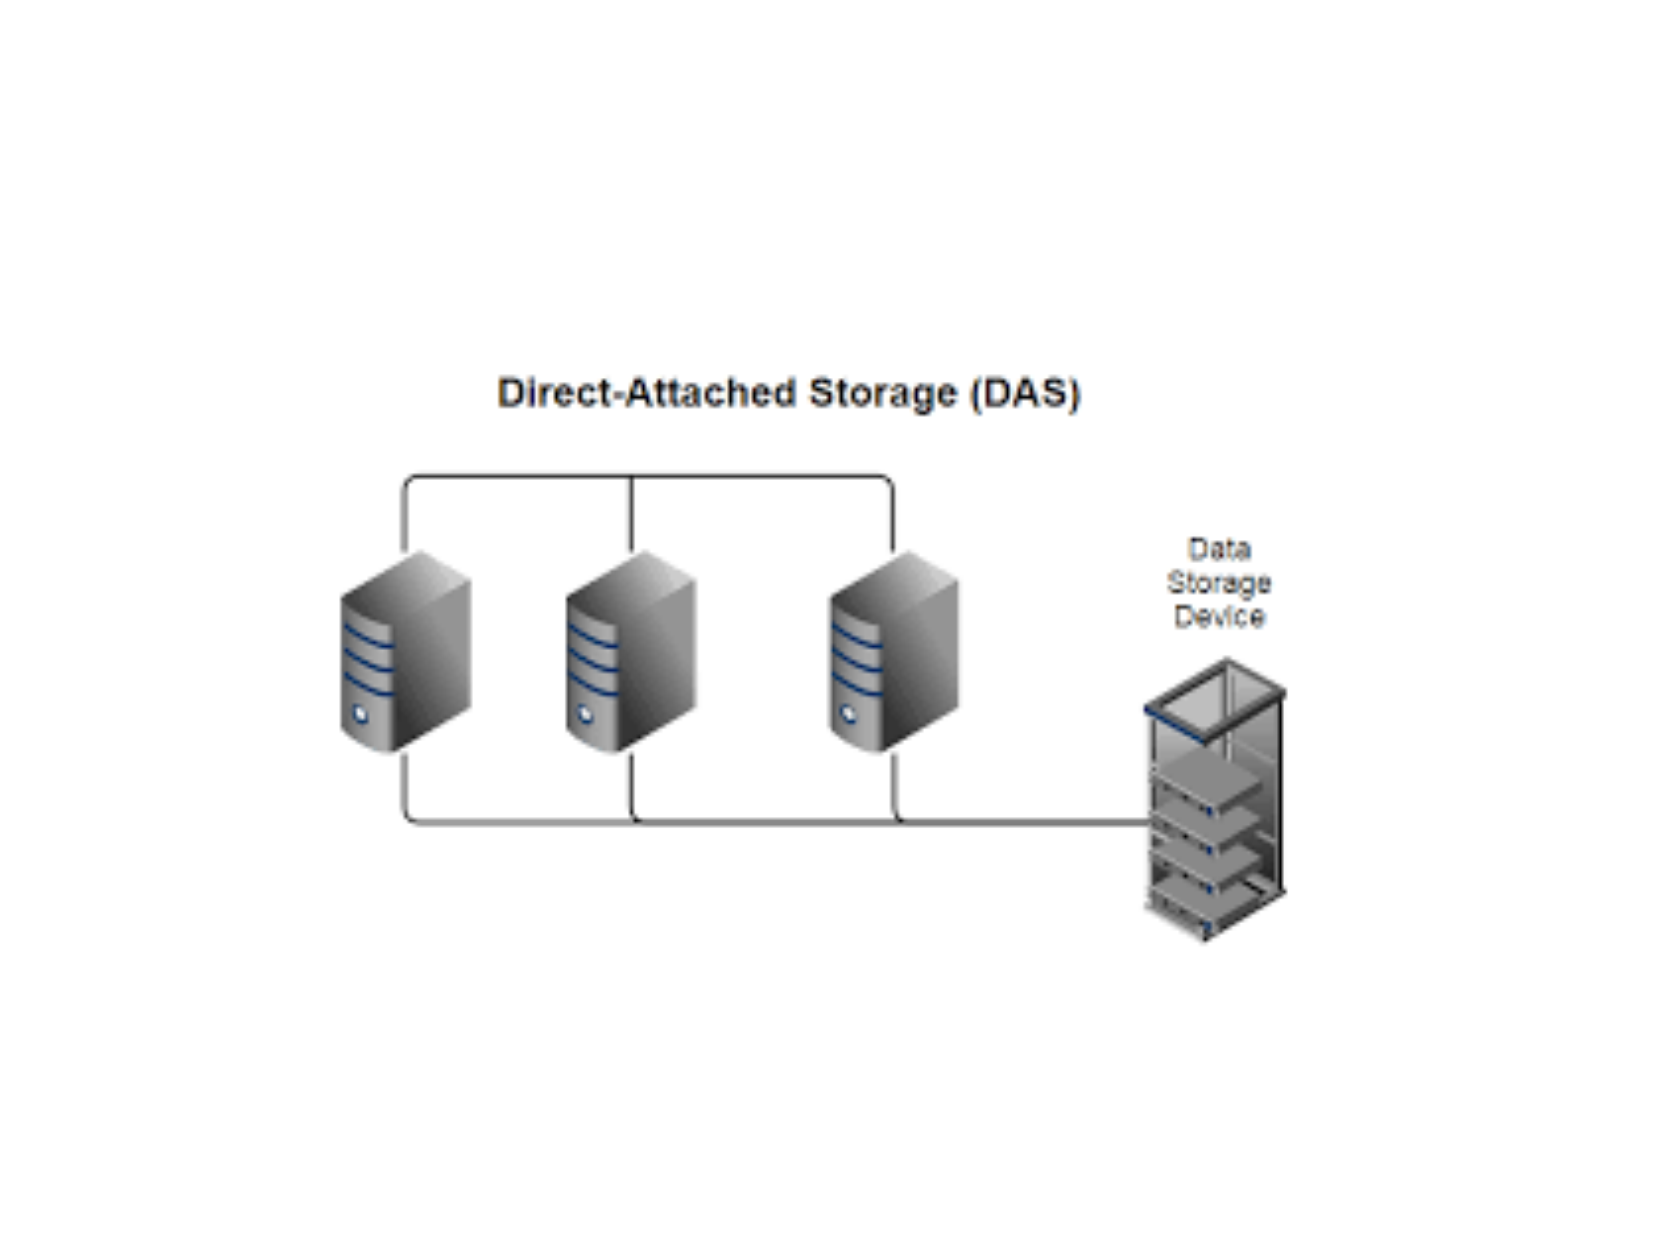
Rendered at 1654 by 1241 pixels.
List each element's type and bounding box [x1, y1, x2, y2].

picture [279, 290, 1375, 1010]
